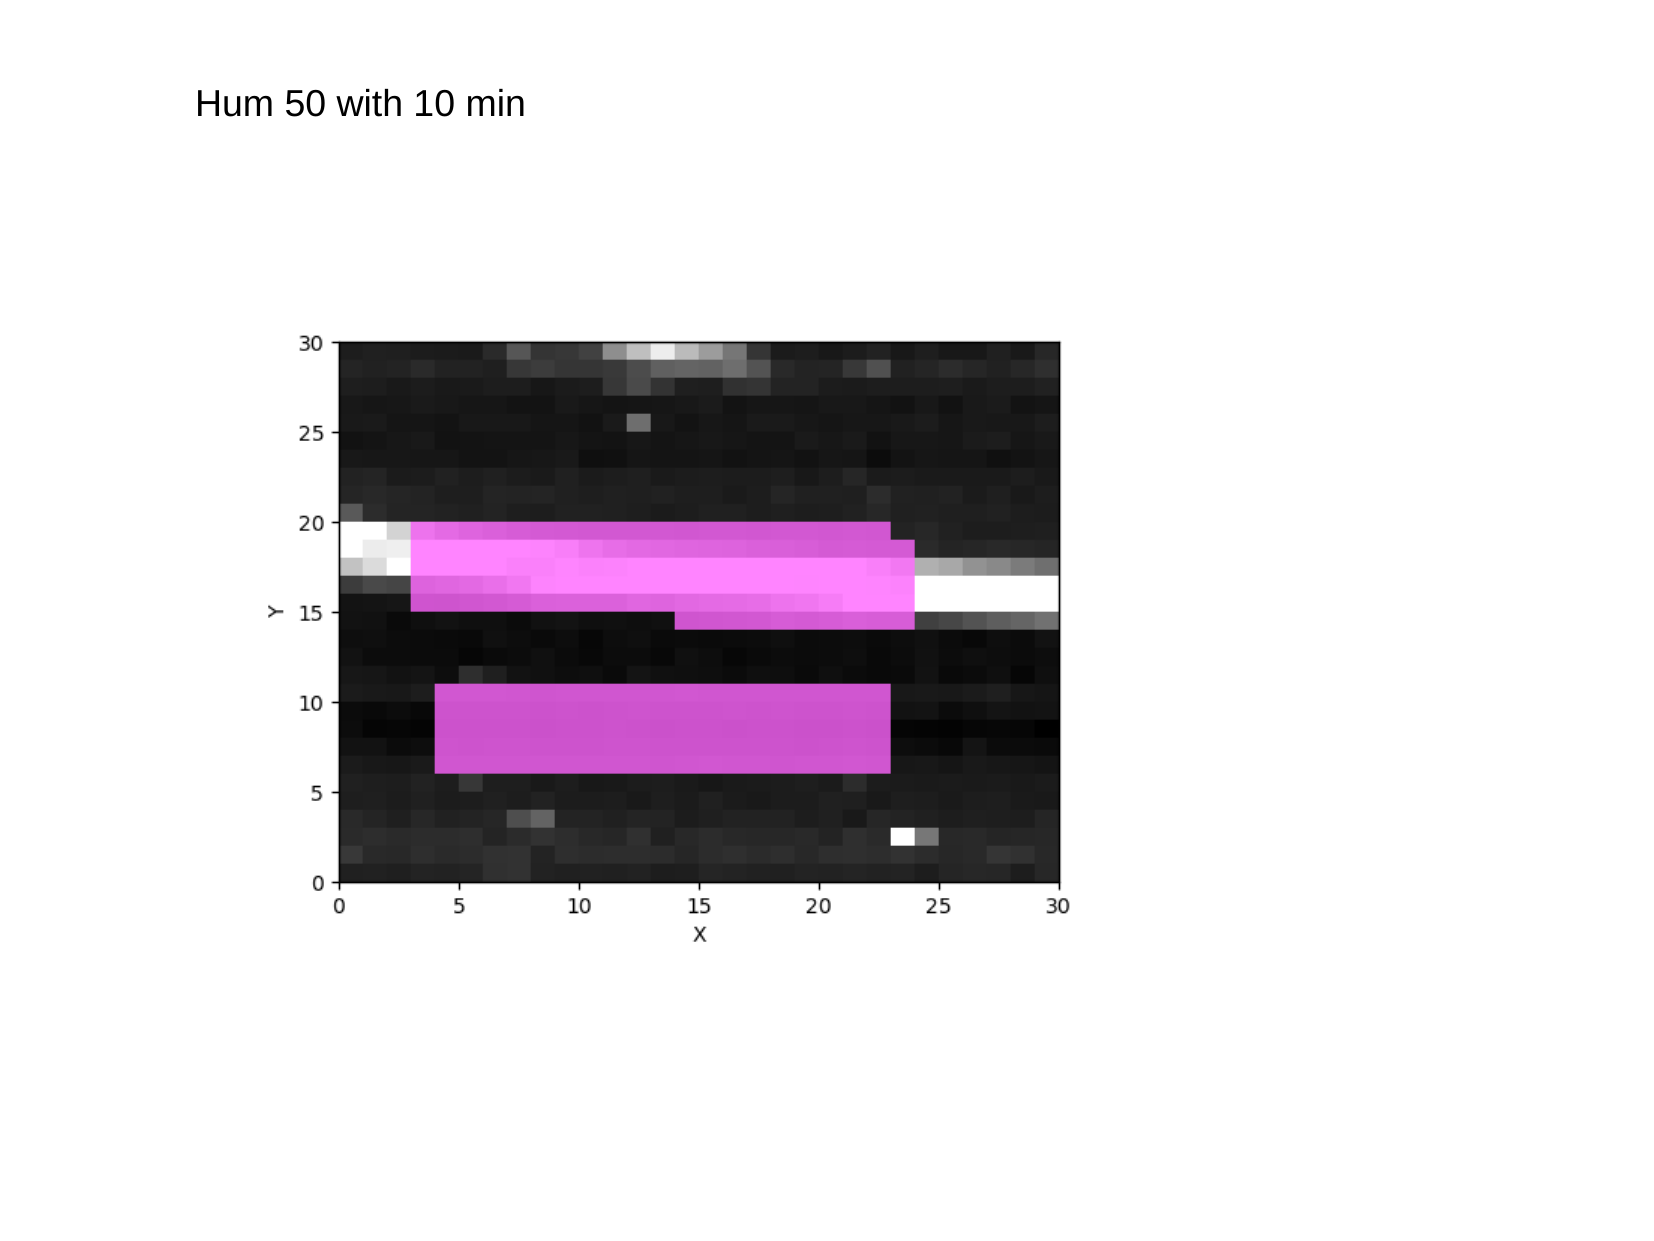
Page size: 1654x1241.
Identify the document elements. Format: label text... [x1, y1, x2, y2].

picture [195, 270, 1155, 991]
text_box Hum 50 with 10 min [180, 75, 541, 132]
